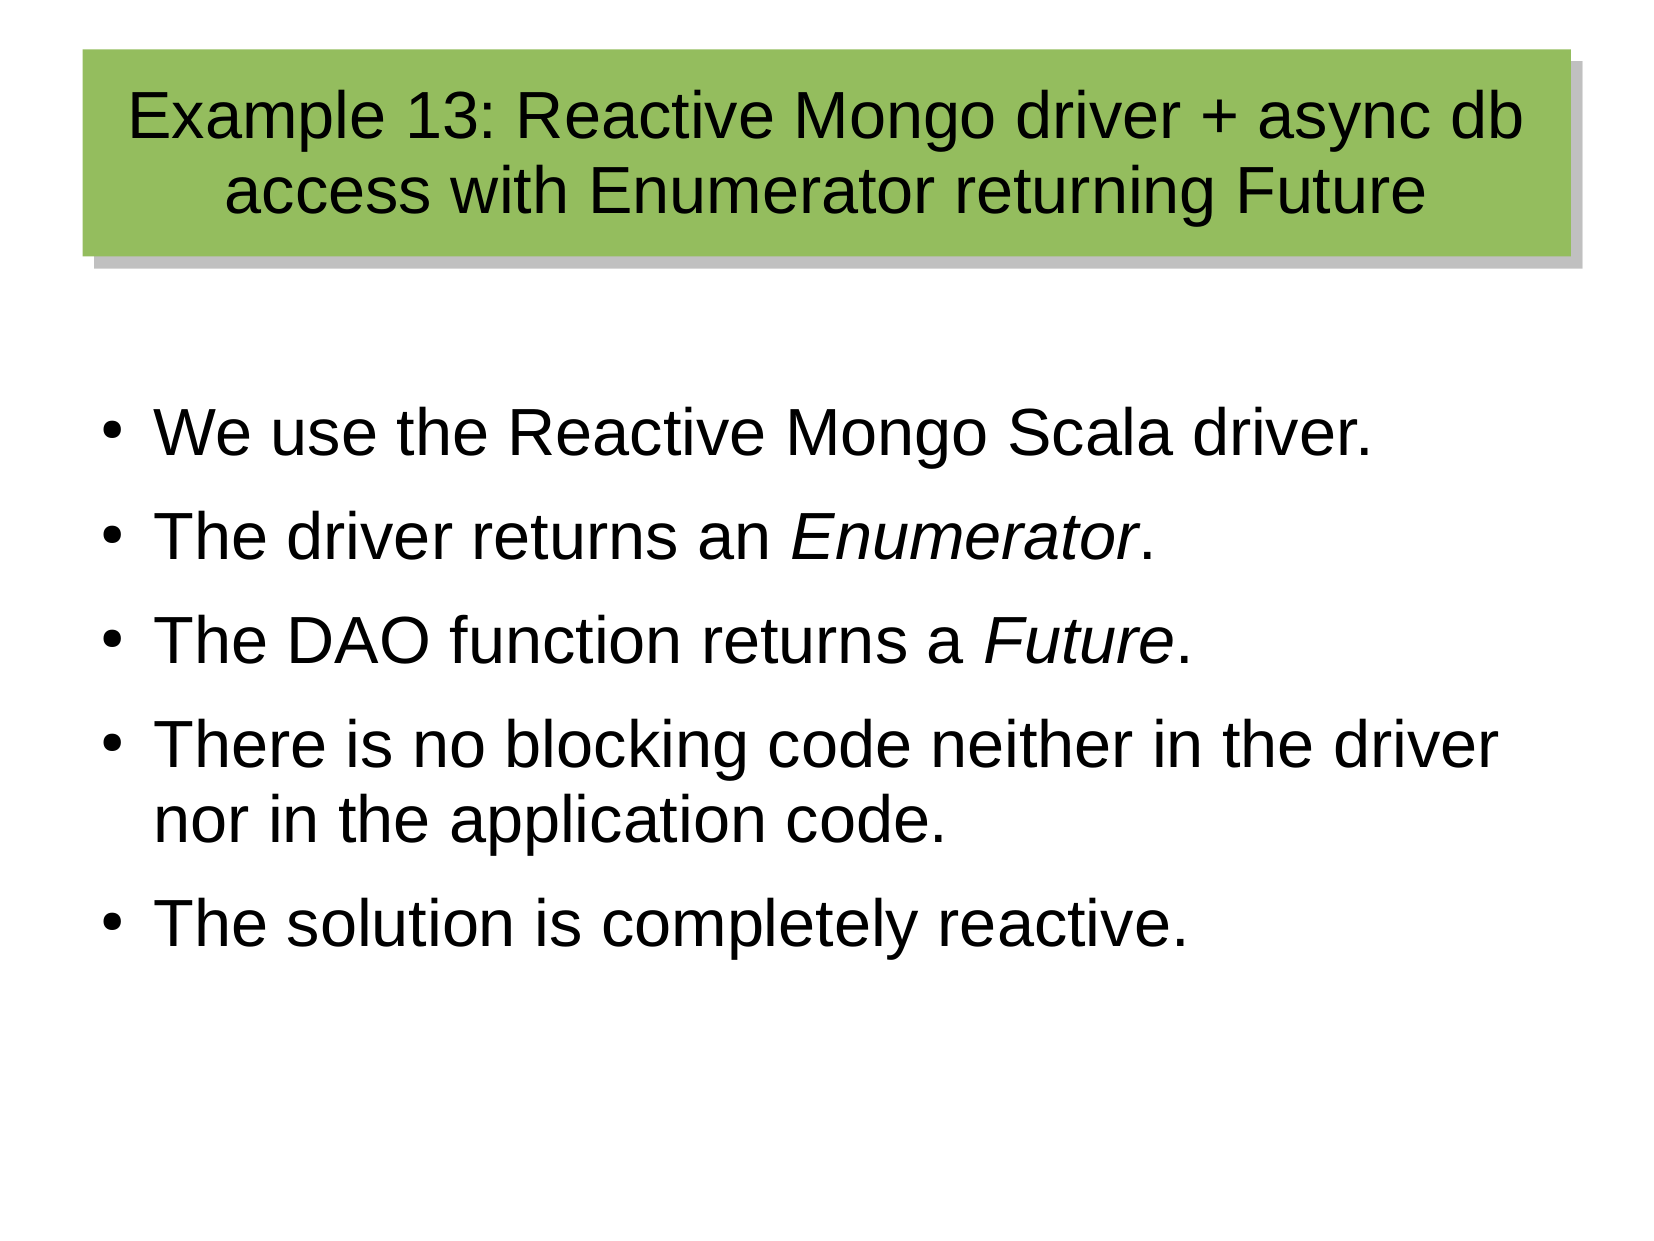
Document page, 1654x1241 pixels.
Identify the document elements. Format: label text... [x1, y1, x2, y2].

title Example 13: Reactive Mongo driver + async db access with Enumerator returning Future [82, 49, 1571, 257]
list We use the Reactive Mongo Scala driver. The driver returns an Enumerator. The DAO function returns a Future. There is no blocking code neither in the driver nor in the application code. The solution is completely reactive. [82, 290, 1571, 1170]
